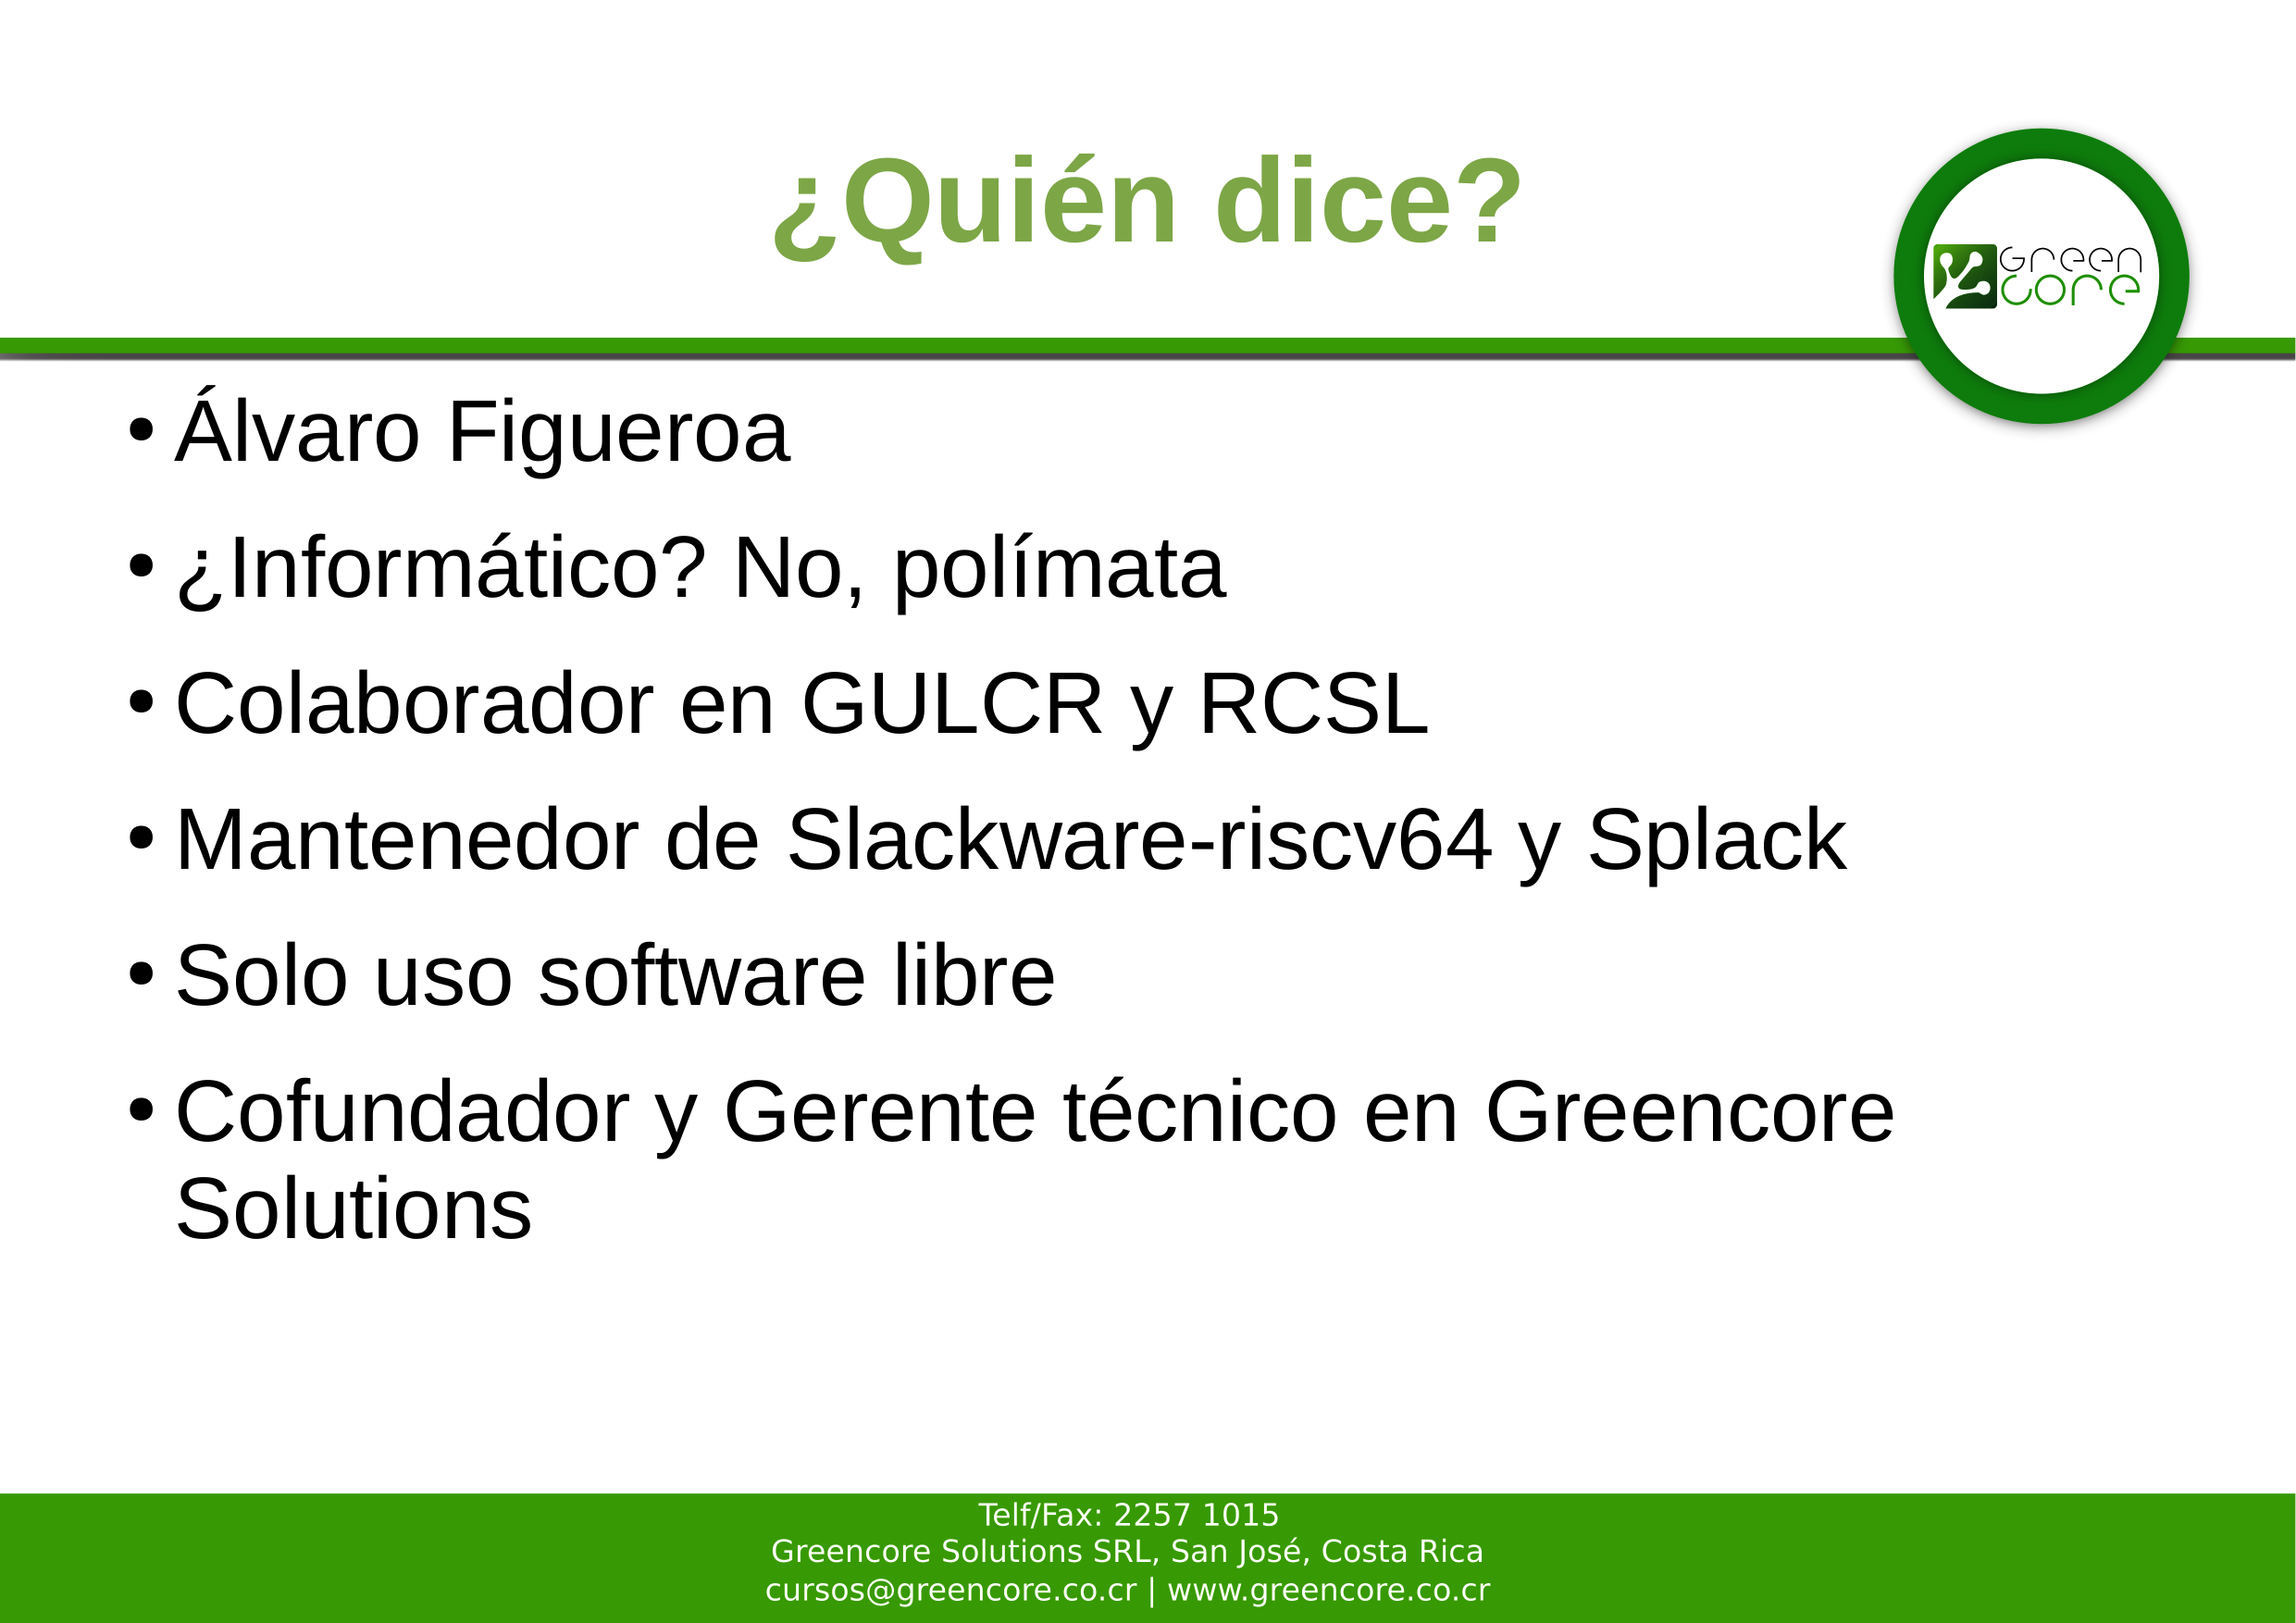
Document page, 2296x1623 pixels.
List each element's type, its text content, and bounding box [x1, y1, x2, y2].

picture [0, 0, 2296, 1623]
list Álvaro Figueroa ¿Informático? No, polímata Colaborador en GULCR y RCSL Mantenedor de Slackware-riscv64 y Splack Solo uso software libre Cofundador y Gerente técnico en Greencore Solutions [109, 382, 2176, 1492]
title ¿Quién dice? [115, 64, 2181, 336]
